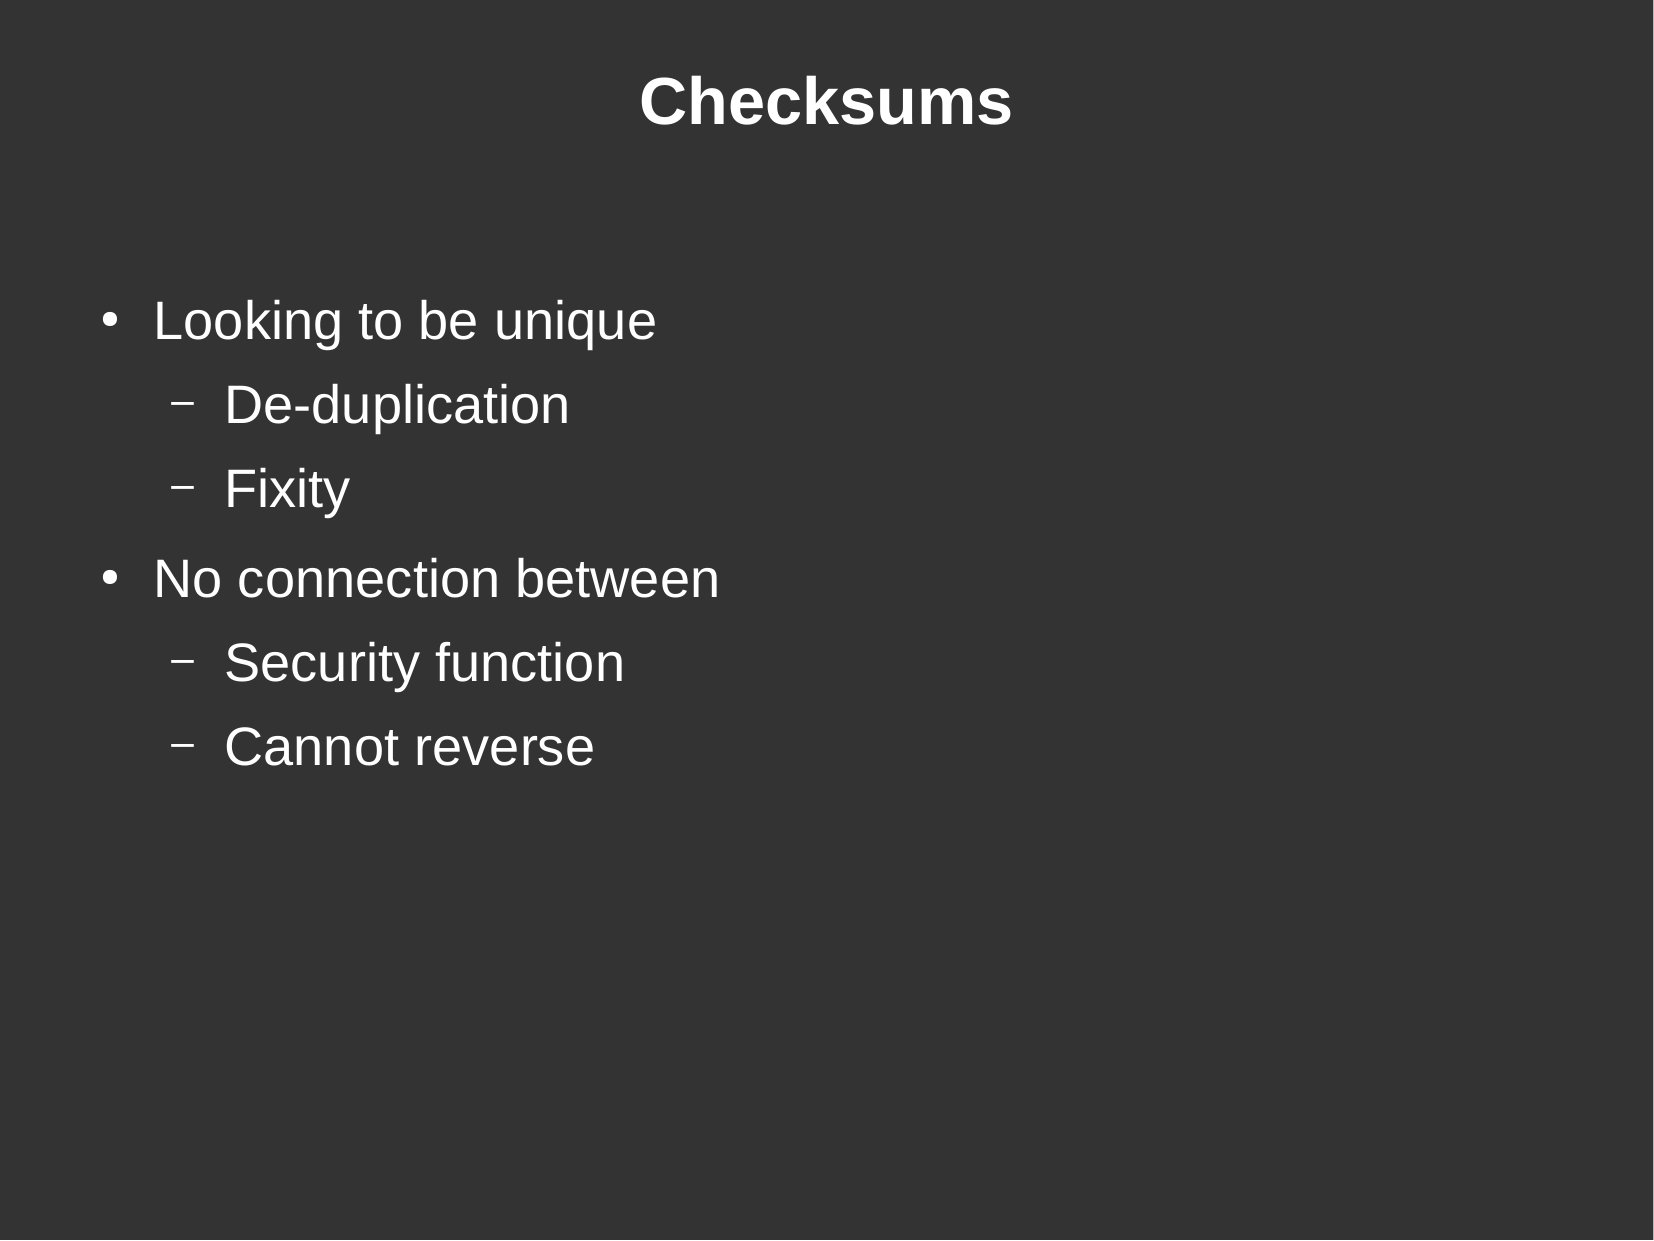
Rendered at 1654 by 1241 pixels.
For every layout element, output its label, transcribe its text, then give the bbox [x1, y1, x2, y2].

list Looking to be unique De-duplication Fixity No connection between Security function Cannot reverse [82, 290, 1571, 1010]
title Checksums [82, 49, 1571, 154]
